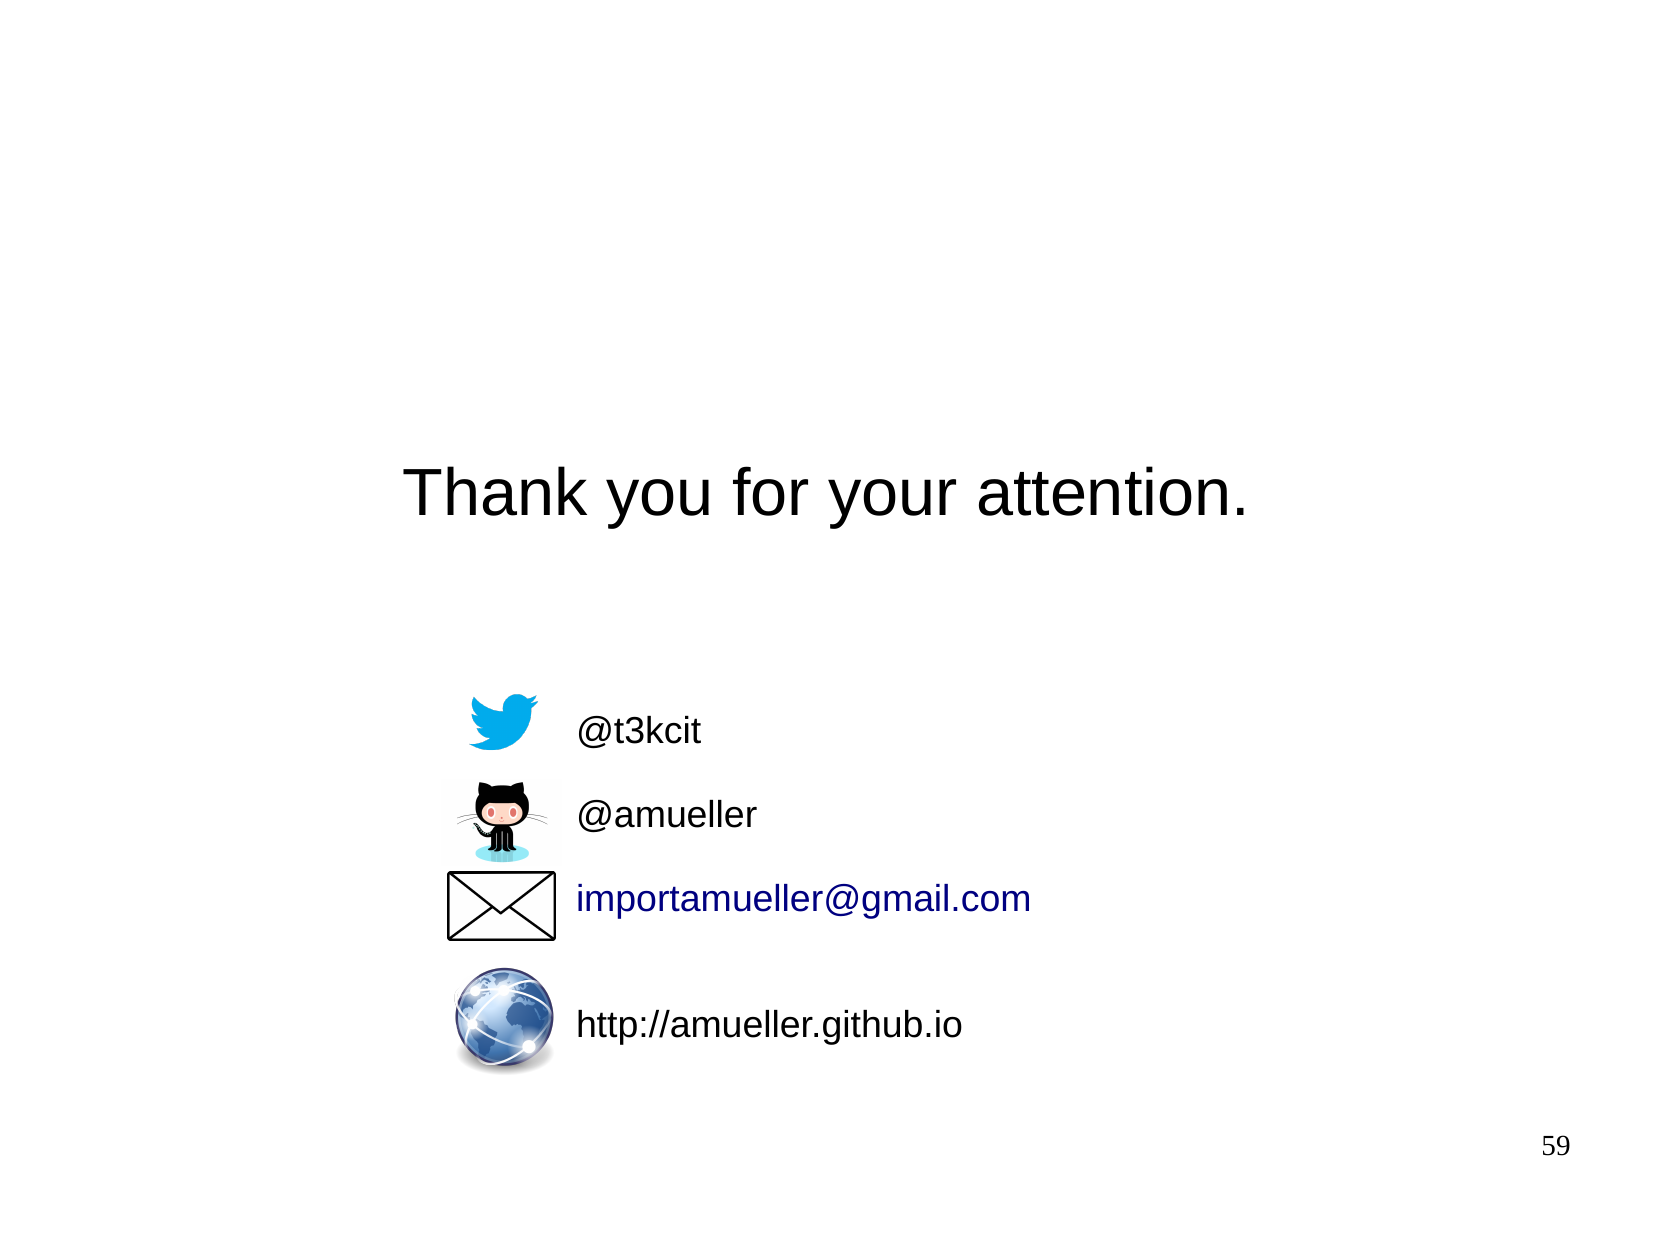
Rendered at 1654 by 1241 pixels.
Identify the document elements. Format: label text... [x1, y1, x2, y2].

picture [444, 959, 562, 1077]
picture [447, 871, 556, 941]
text_box @t3kcit @amueller importamueller@gmail.com http://amueller.github.io [561, 660, 1261, 1053]
picture [441, 664, 562, 866]
subtitle Thank you for your attention. [82, 49, 1571, 1010]
